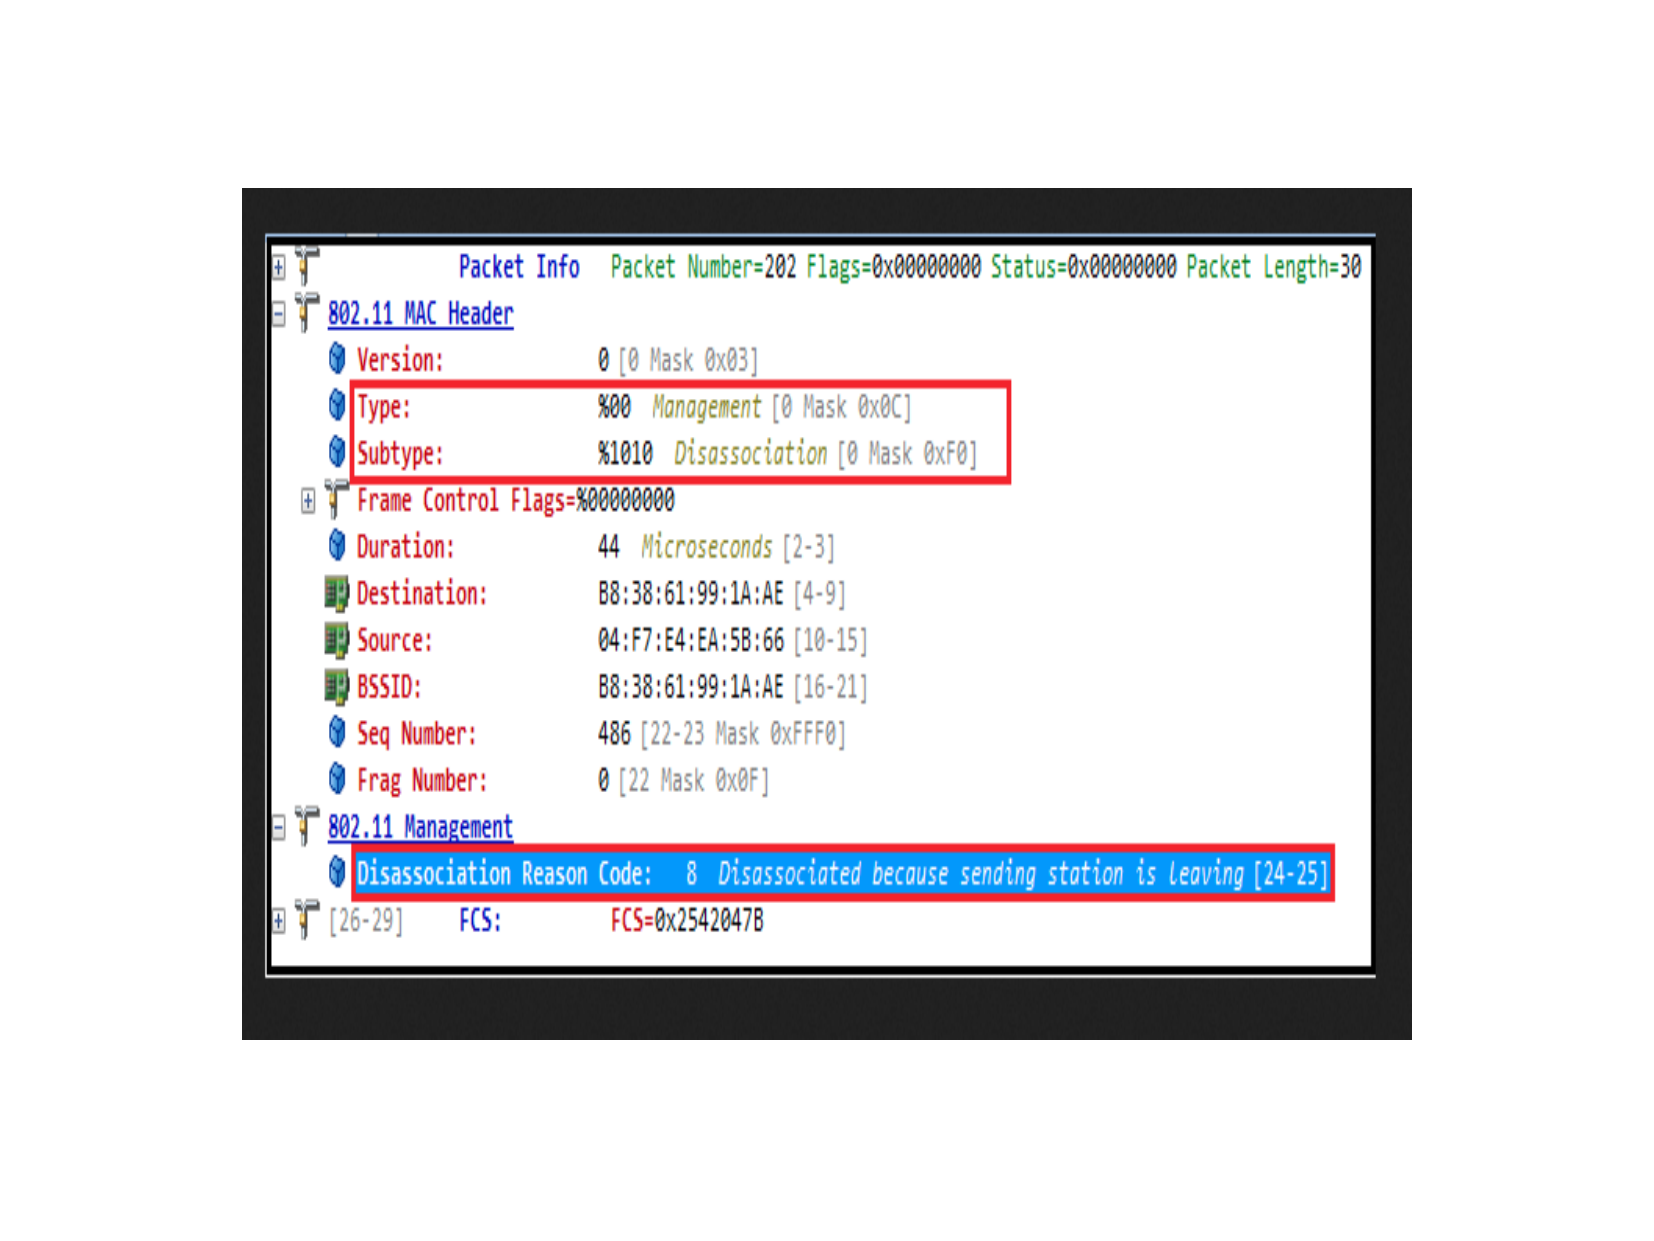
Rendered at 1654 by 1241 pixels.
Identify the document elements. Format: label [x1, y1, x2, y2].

picture [242, 188, 1412, 1040]
